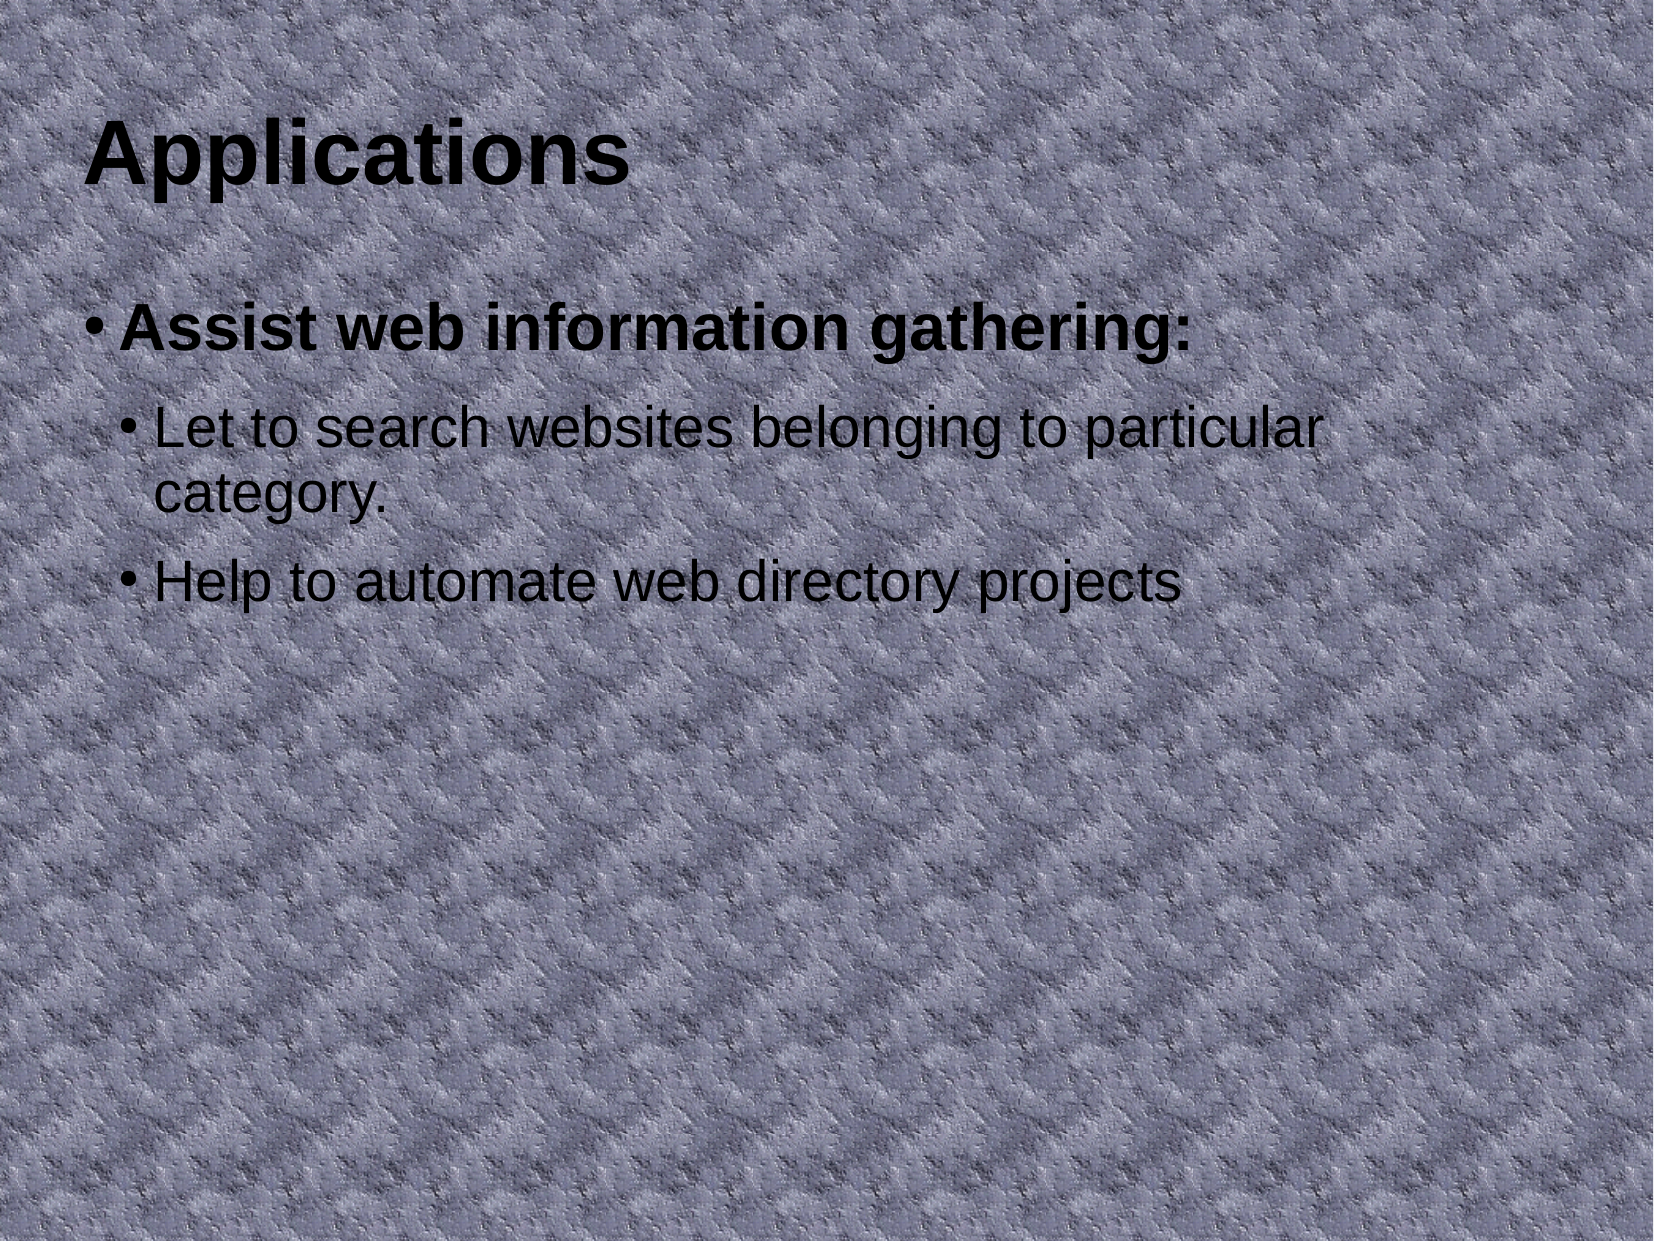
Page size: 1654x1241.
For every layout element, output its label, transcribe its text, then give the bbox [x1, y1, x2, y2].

list Assist web information gathering: Let to search websites belonging to particular category. Help to automate web directory projects [82, 290, 1571, 1010]
title Applications [82, 49, 1571, 257]
picture [0, 0, 1654, 1241]
